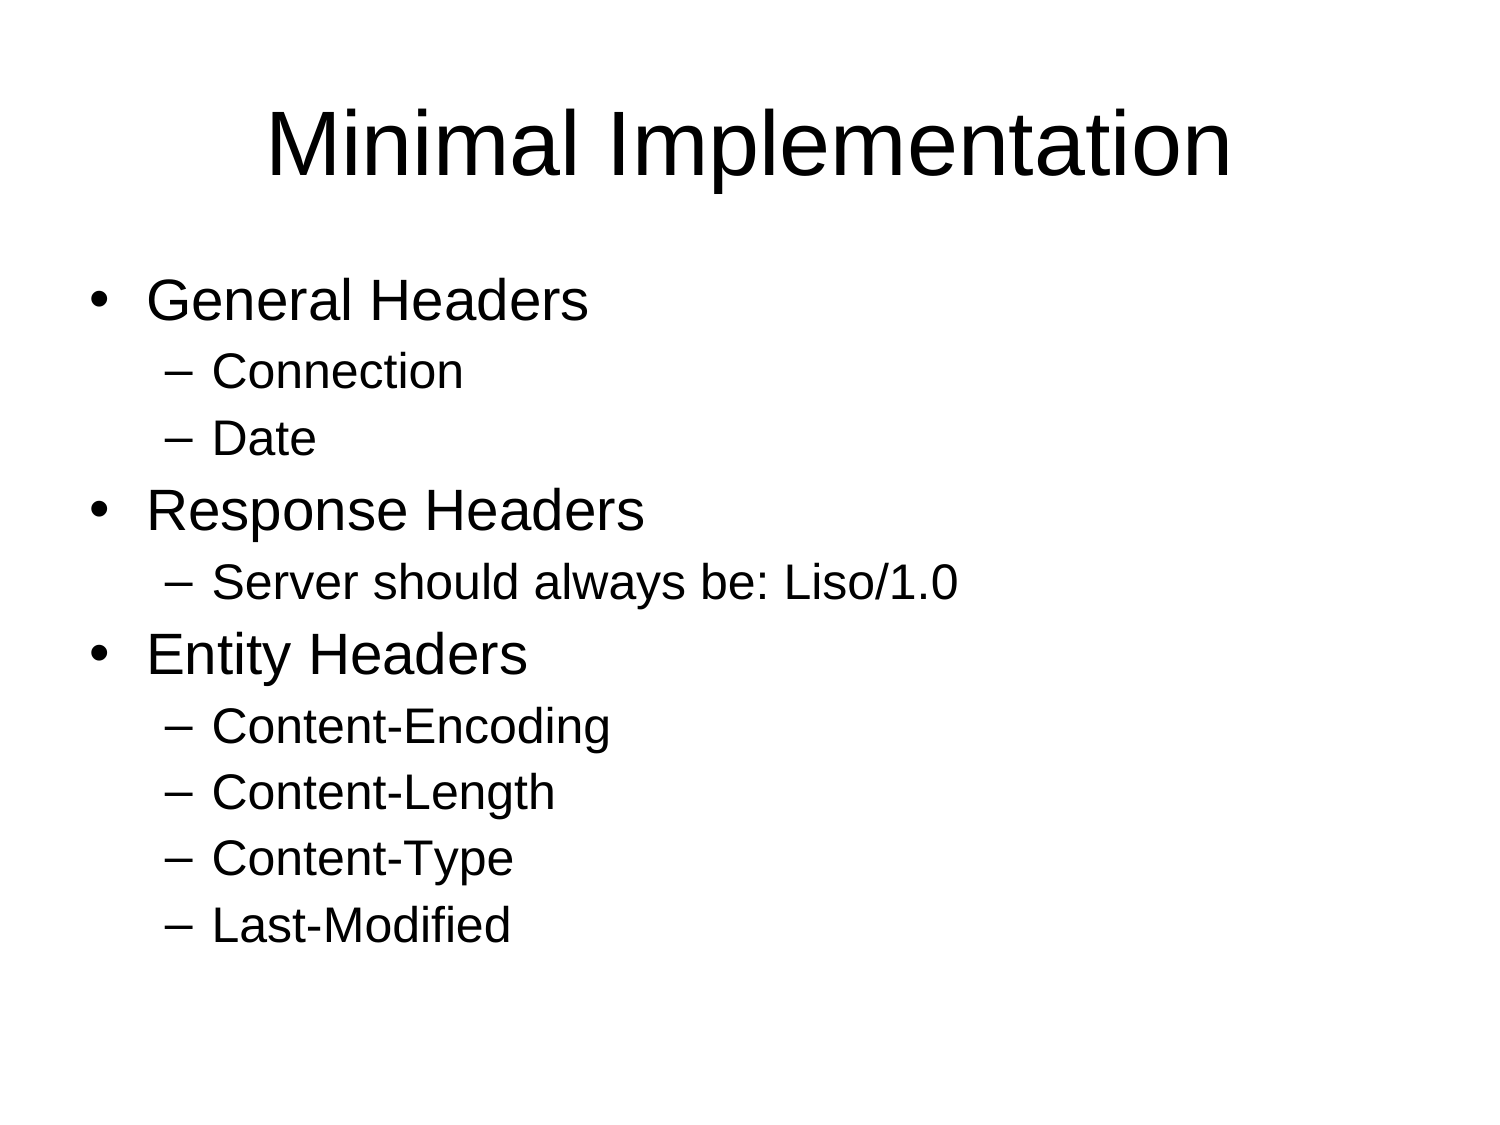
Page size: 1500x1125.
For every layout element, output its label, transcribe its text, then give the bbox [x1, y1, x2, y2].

title Minimal Implementation [75, 45, 1426, 233]
list General Headers Connection Date Response Headers Server should always be: Liso/1.0 Entity Headers Content-Encoding Content-Length Content-Type Last-Modified [75, 262, 1426, 1005]
